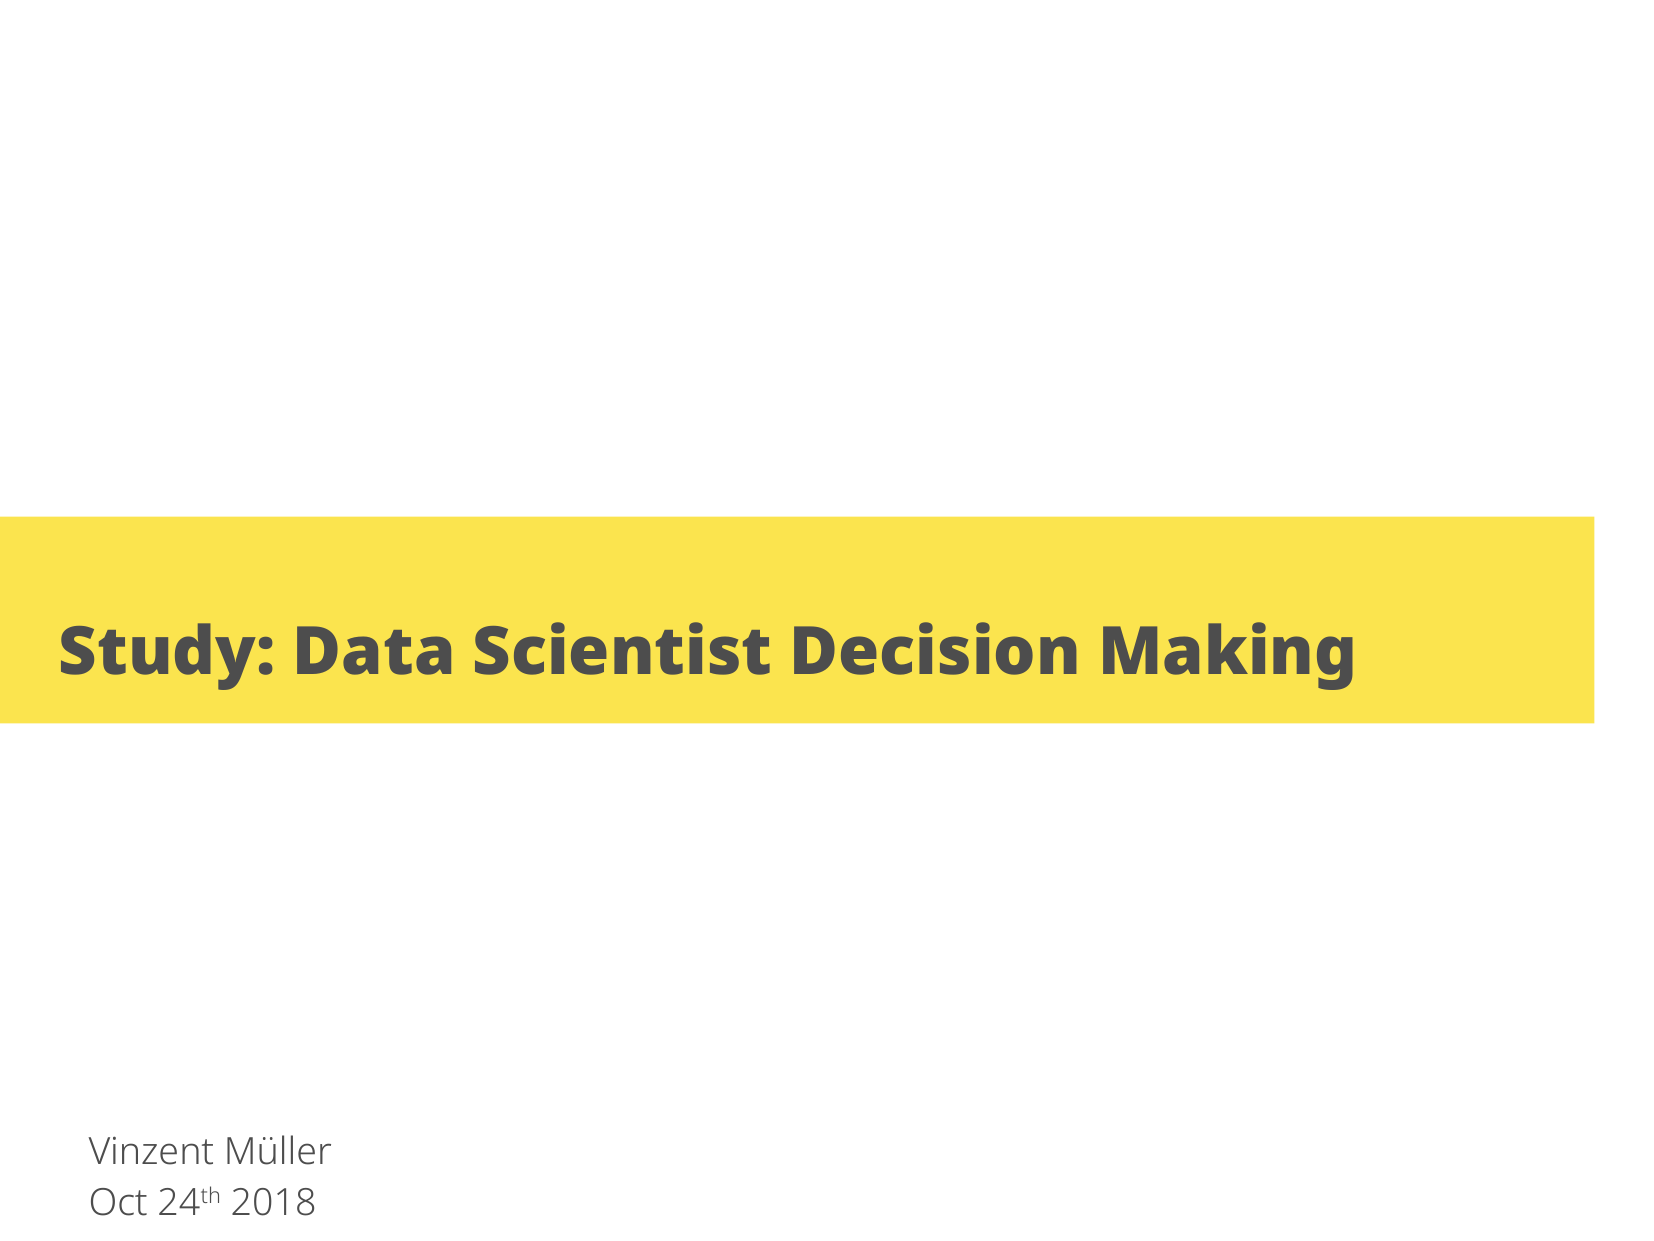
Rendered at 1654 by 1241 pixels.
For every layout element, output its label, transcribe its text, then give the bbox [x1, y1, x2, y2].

subtitle Vinzent Müller Oct 24th 2018 [88, 767, 1595, 1182]
title Study: Data Scientist Decision Making [59, 546, 1595, 694]
